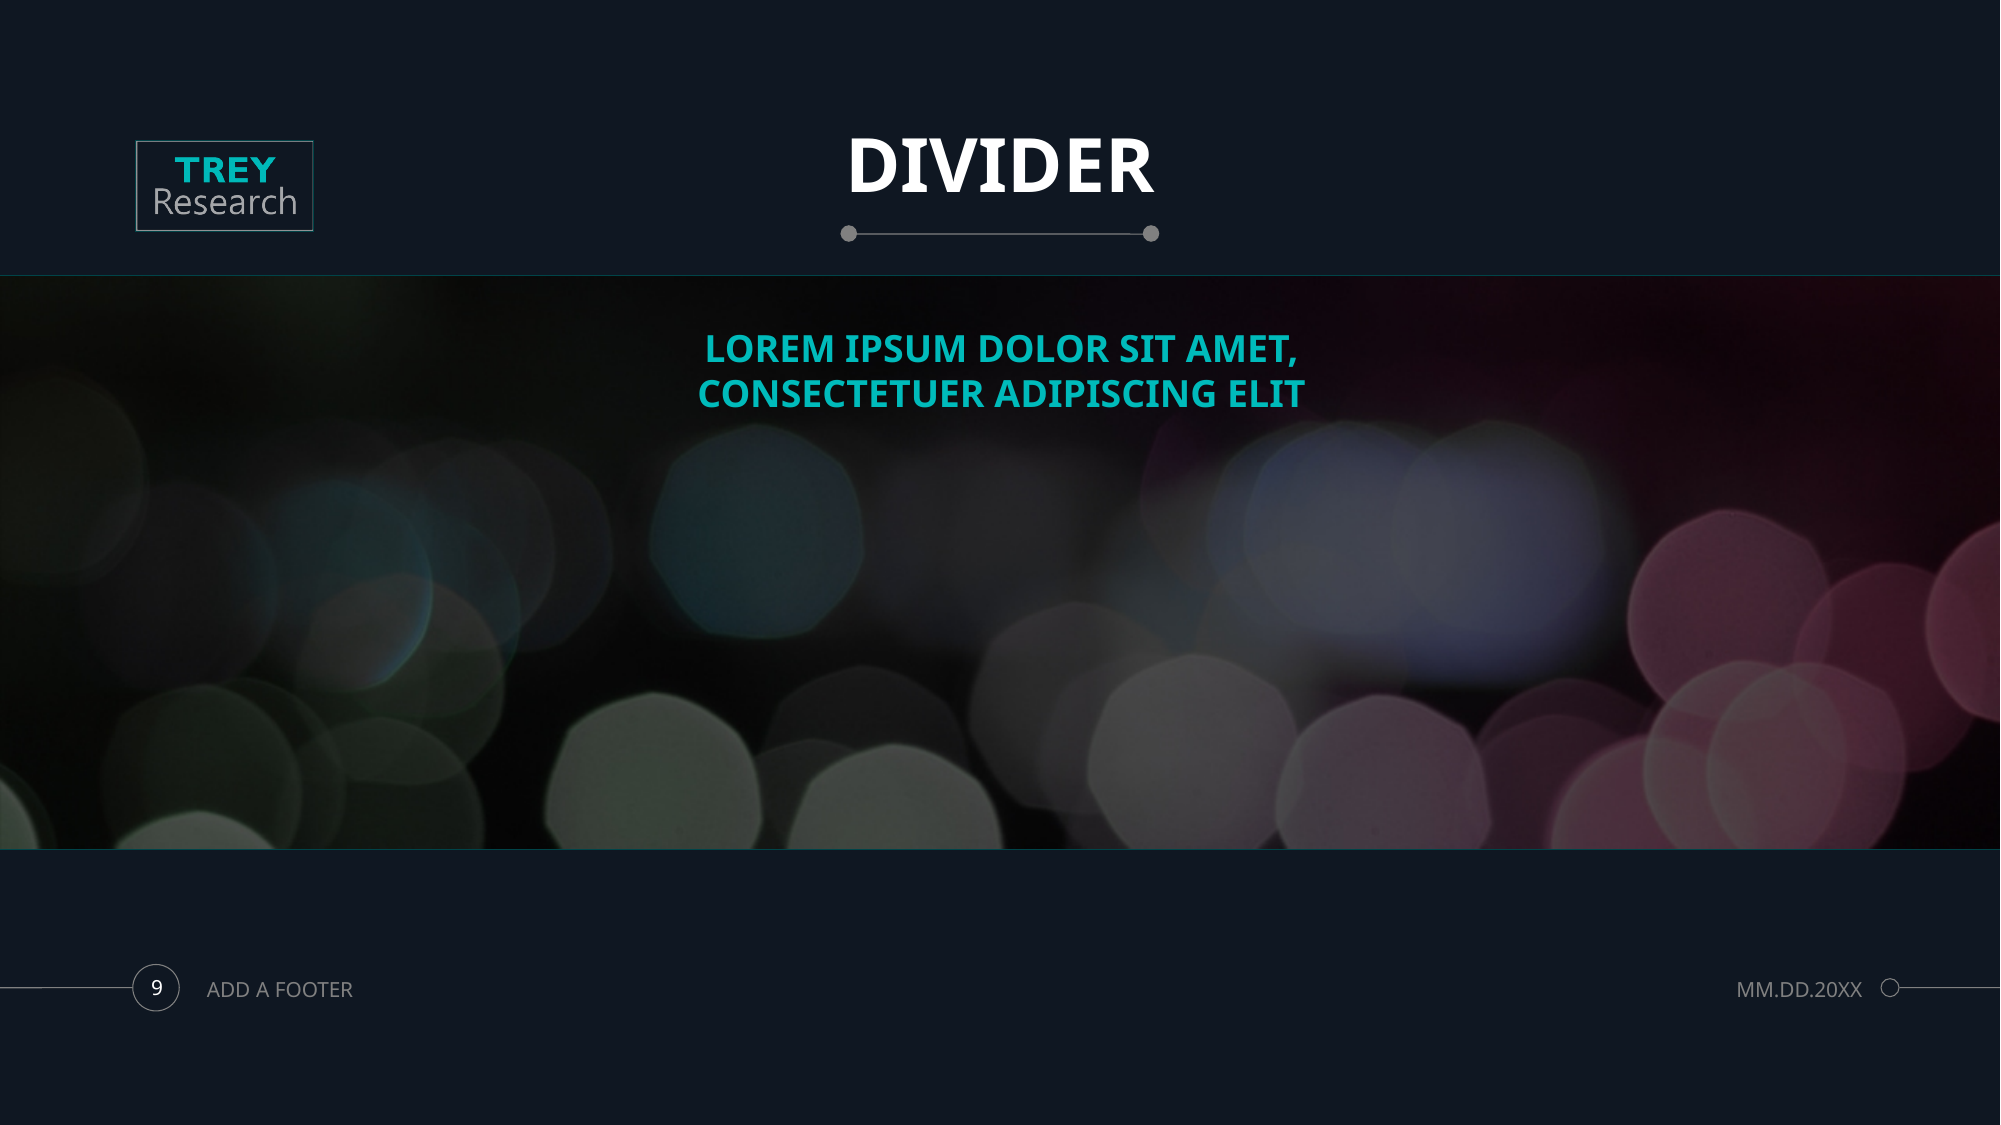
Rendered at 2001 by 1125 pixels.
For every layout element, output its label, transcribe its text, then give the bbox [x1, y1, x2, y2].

picture [0, 276, 2000, 849]
title DIVIDER [633, 114, 1367, 208]
slide_number MM.DD.20XX [1643, 964, 1863, 1014]
footer ADD A FOOTER [191, 964, 671, 1014]
slide_number <number> [127, 964, 186, 1014]
list LOREM IPSUM DOLOR SIT AMET, CONSECTETUER ADIPISCING ELIT [637, 325, 1367, 419]
picture [136, 141, 314, 231]
